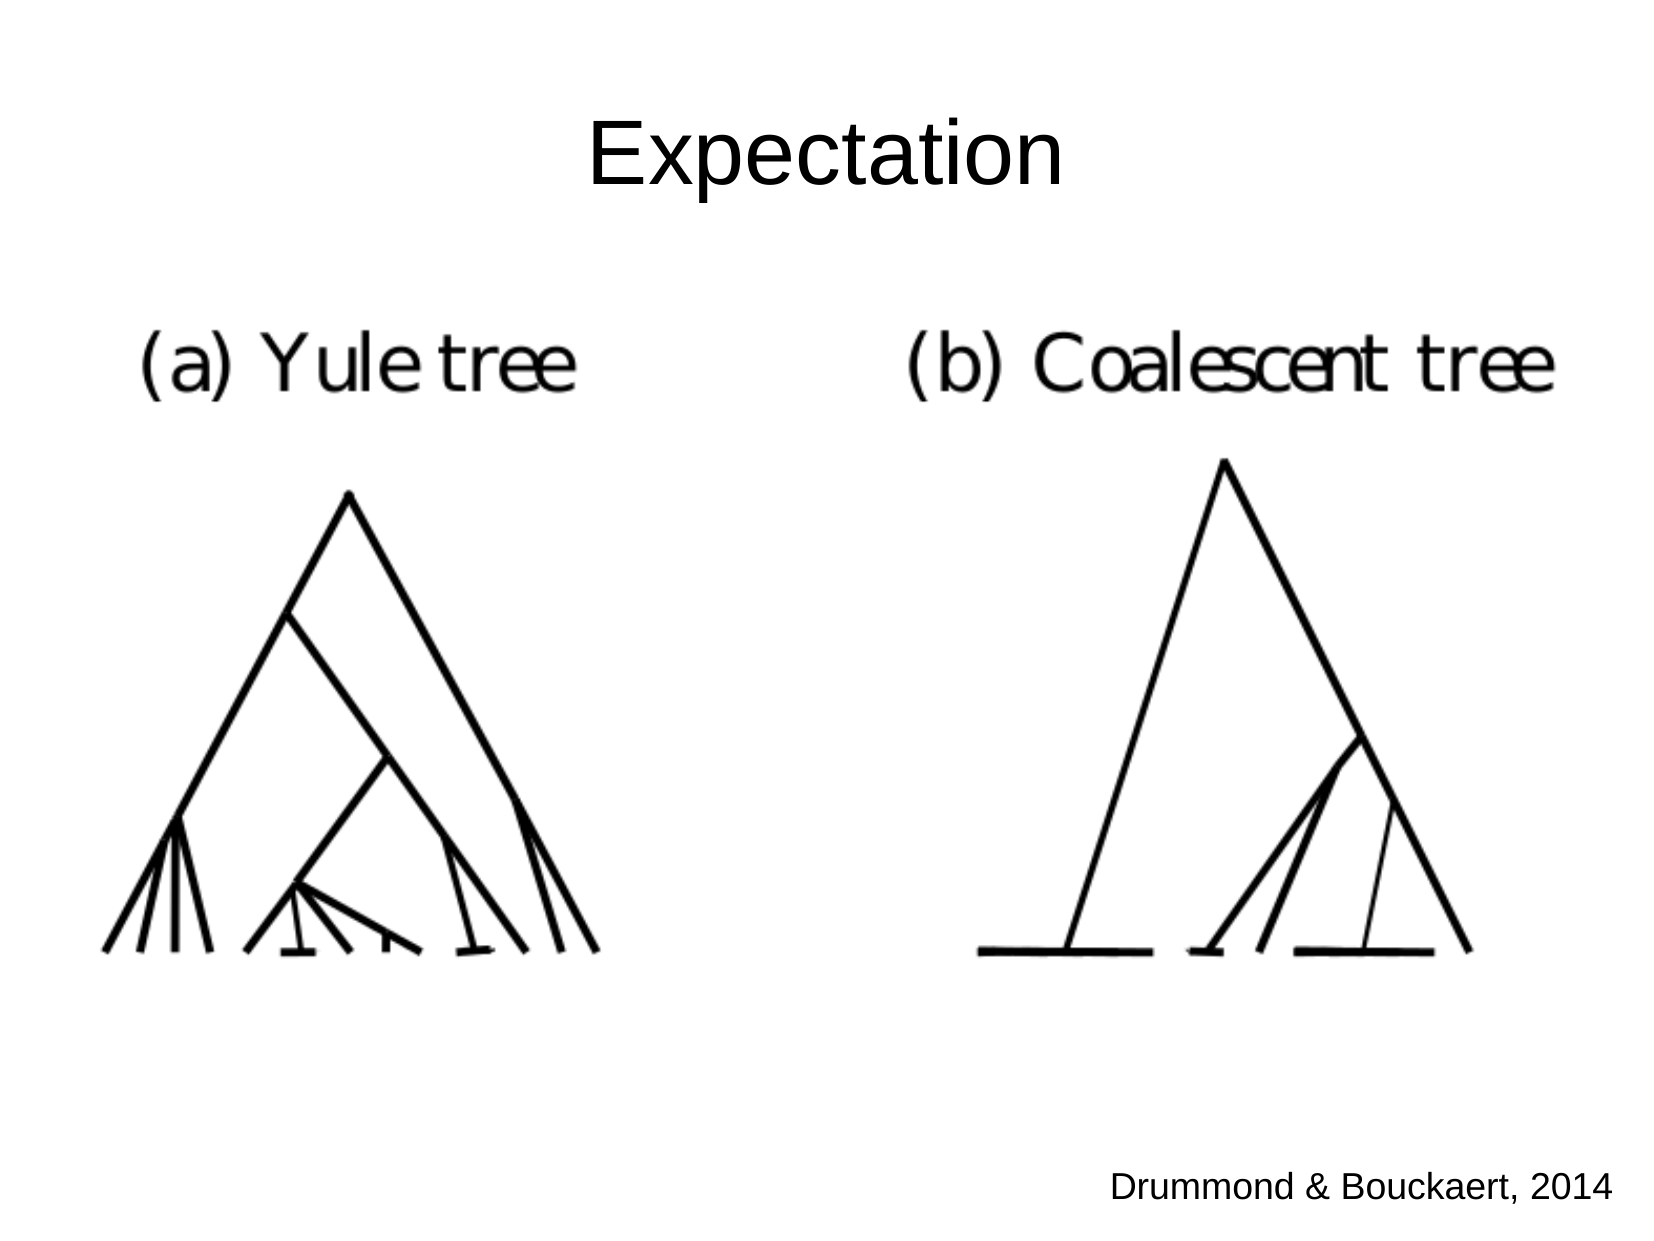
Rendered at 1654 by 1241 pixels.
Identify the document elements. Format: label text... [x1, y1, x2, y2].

picture [82, 316, 1571, 984]
title Expectation [82, 49, 1571, 257]
text_box Drummond & Bouckaert, 2014 [1095, 1158, 1629, 1216]
